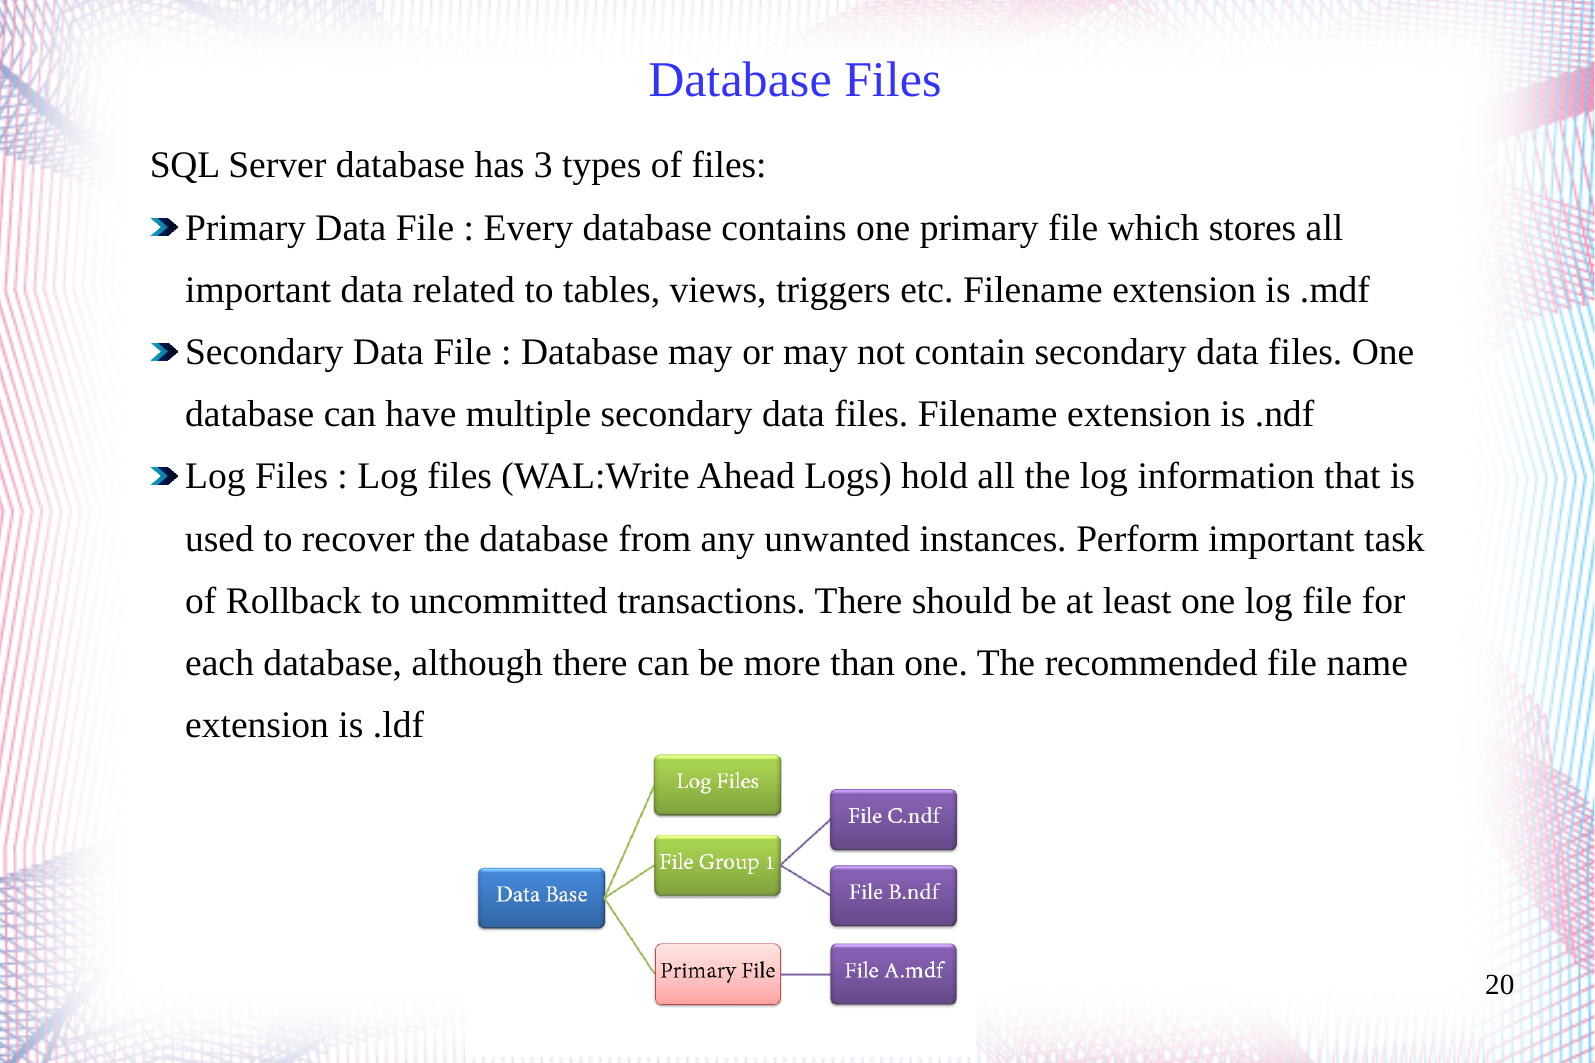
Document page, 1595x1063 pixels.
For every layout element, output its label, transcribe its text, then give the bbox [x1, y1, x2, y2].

picture [0, 0, 1595, 1063]
text_box Database Files [120, 45, 1471, 117]
text_box SQL Server database has 3 types of files: Primary Data File : Every database contains one primary file which stores all important data related to tables, views, triggers etc. Filename extension is .mdf Secondary Data File : Database may or may not contain secondary data files. One database can have multiple secondary data files. Filename extension is .ndf Log Files : Log files (WAL:Write Ahead Logs) hold all the log information that is used to recover the database from any unwanted instances. Perform important task of Rollback to uncommitted transactions. There should be at least one log file for each database, although there can be more than one. The recommended file name extension is .ldf [135, 116, 1471, 751]
